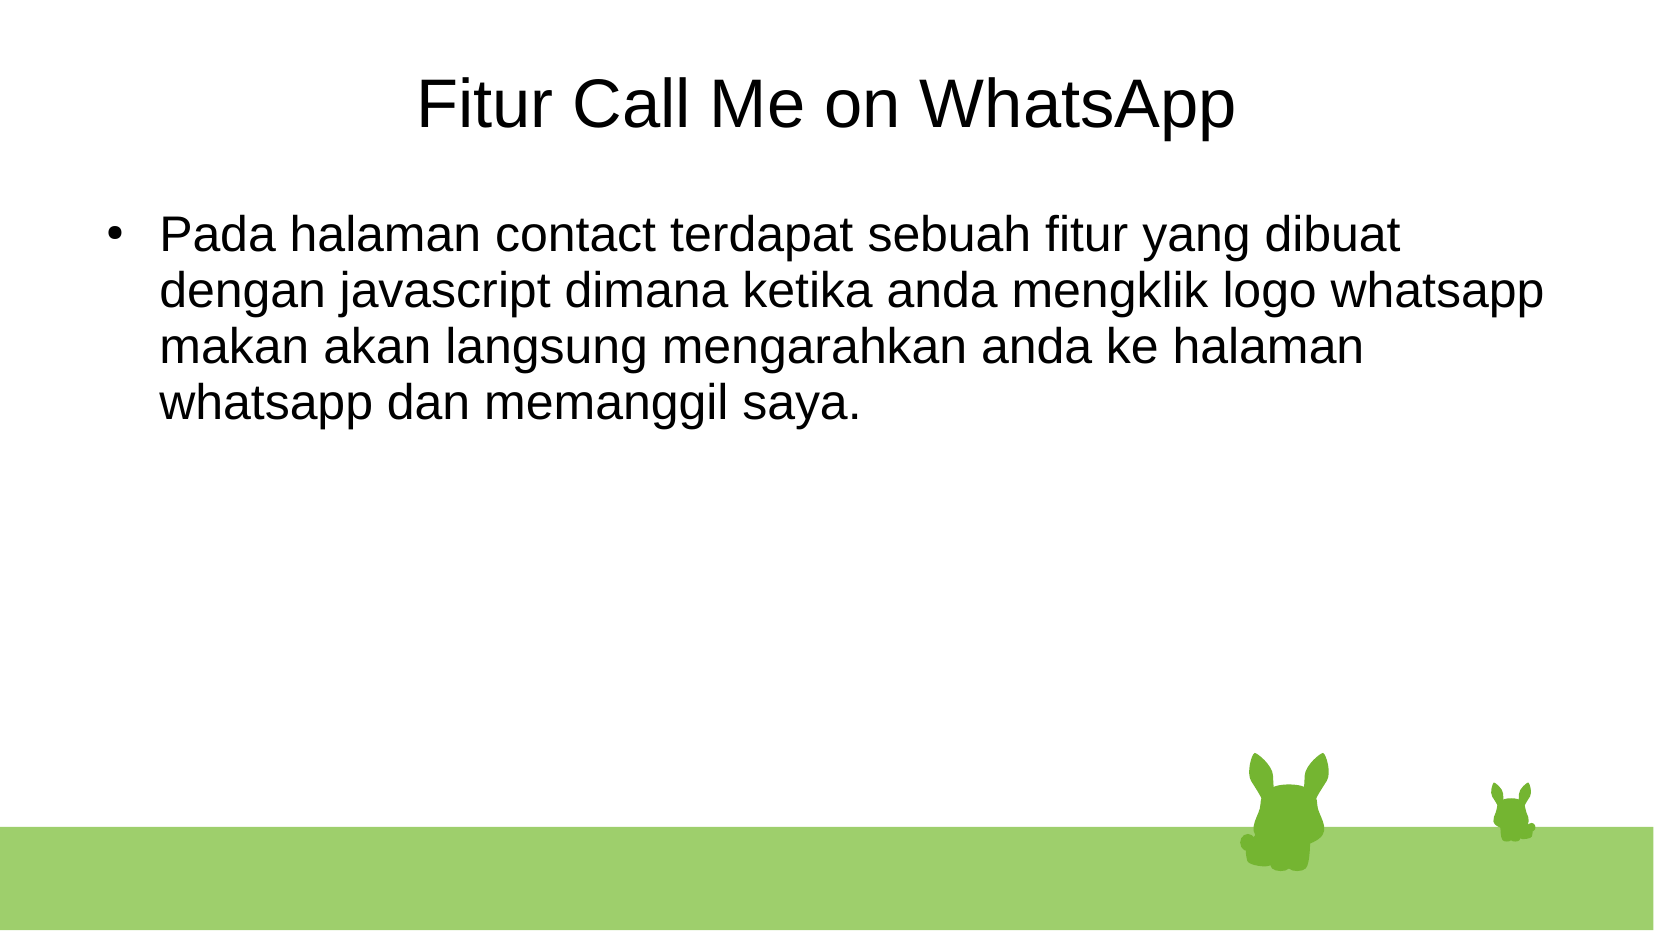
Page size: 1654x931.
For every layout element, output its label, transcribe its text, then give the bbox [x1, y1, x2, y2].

title Fitur Call Me on WhatsApp [88, 29, 1565, 178]
list Pada halaman contact terdapat sebuah fitur yang dibuat dengan javascript dimana ketika anda mengklik logo whatsapp makan akan langsung mengarahkan anda ke halaman whatsapp dan memanggil saya. [88, 206, 1565, 739]
